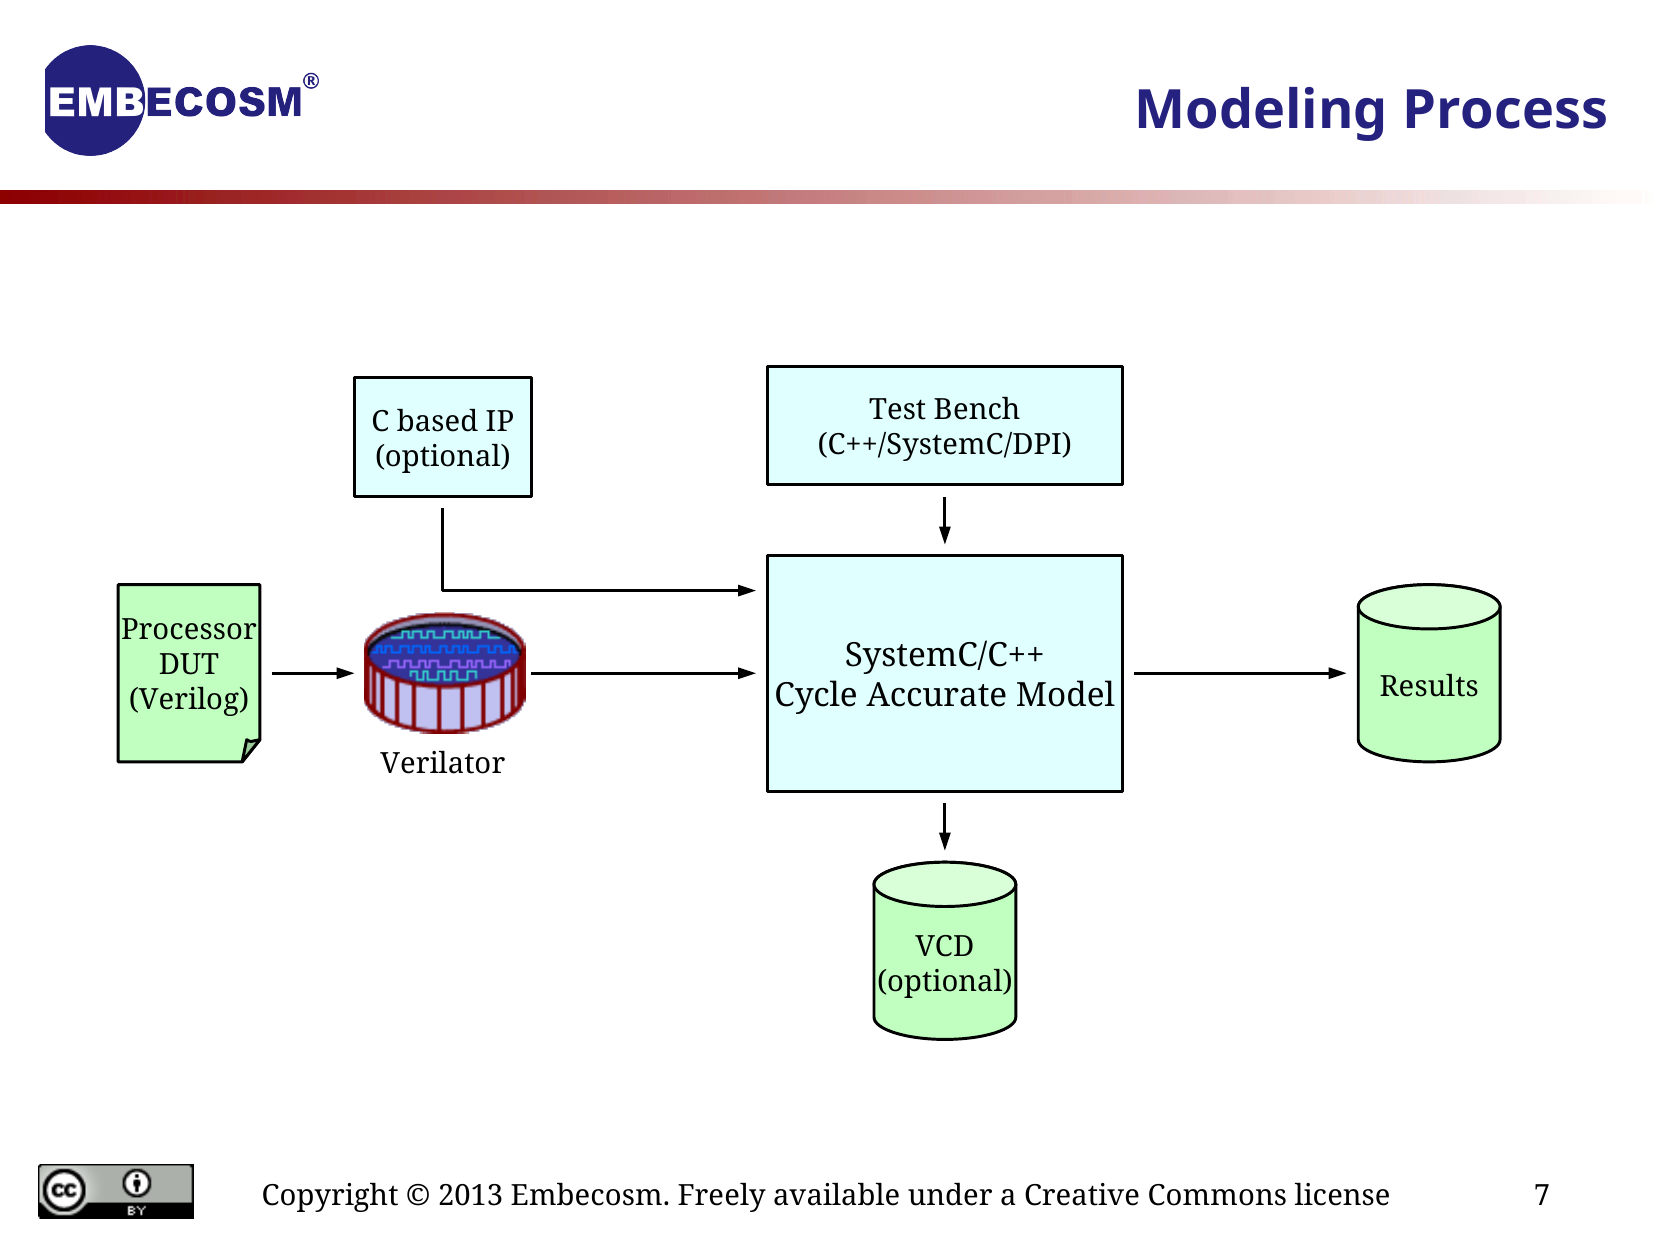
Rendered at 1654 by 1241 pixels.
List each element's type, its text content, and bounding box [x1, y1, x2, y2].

picture [45, 45, 319, 156]
picture [0, 190, 1654, 204]
text_box Processor DUT (Verilog) [118, 584, 260, 762]
picture [38, 1164, 194, 1219]
text_box Test Bench (C++/SystemC/DPI) [767, 366, 1123, 485]
text_box Results [1358, 608, 1501, 762]
title Modeling Process [475, 33, 1609, 182]
text_box Verilator [354, 744, 532, 804]
text_box SystemC/C++ Cycle Accurate Model [767, 555, 1123, 792]
picture [364, 612, 526, 734]
text_box VCD (optional) [874, 888, 1016, 1040]
text_box C based IP (optional) [354, 377, 532, 497]
